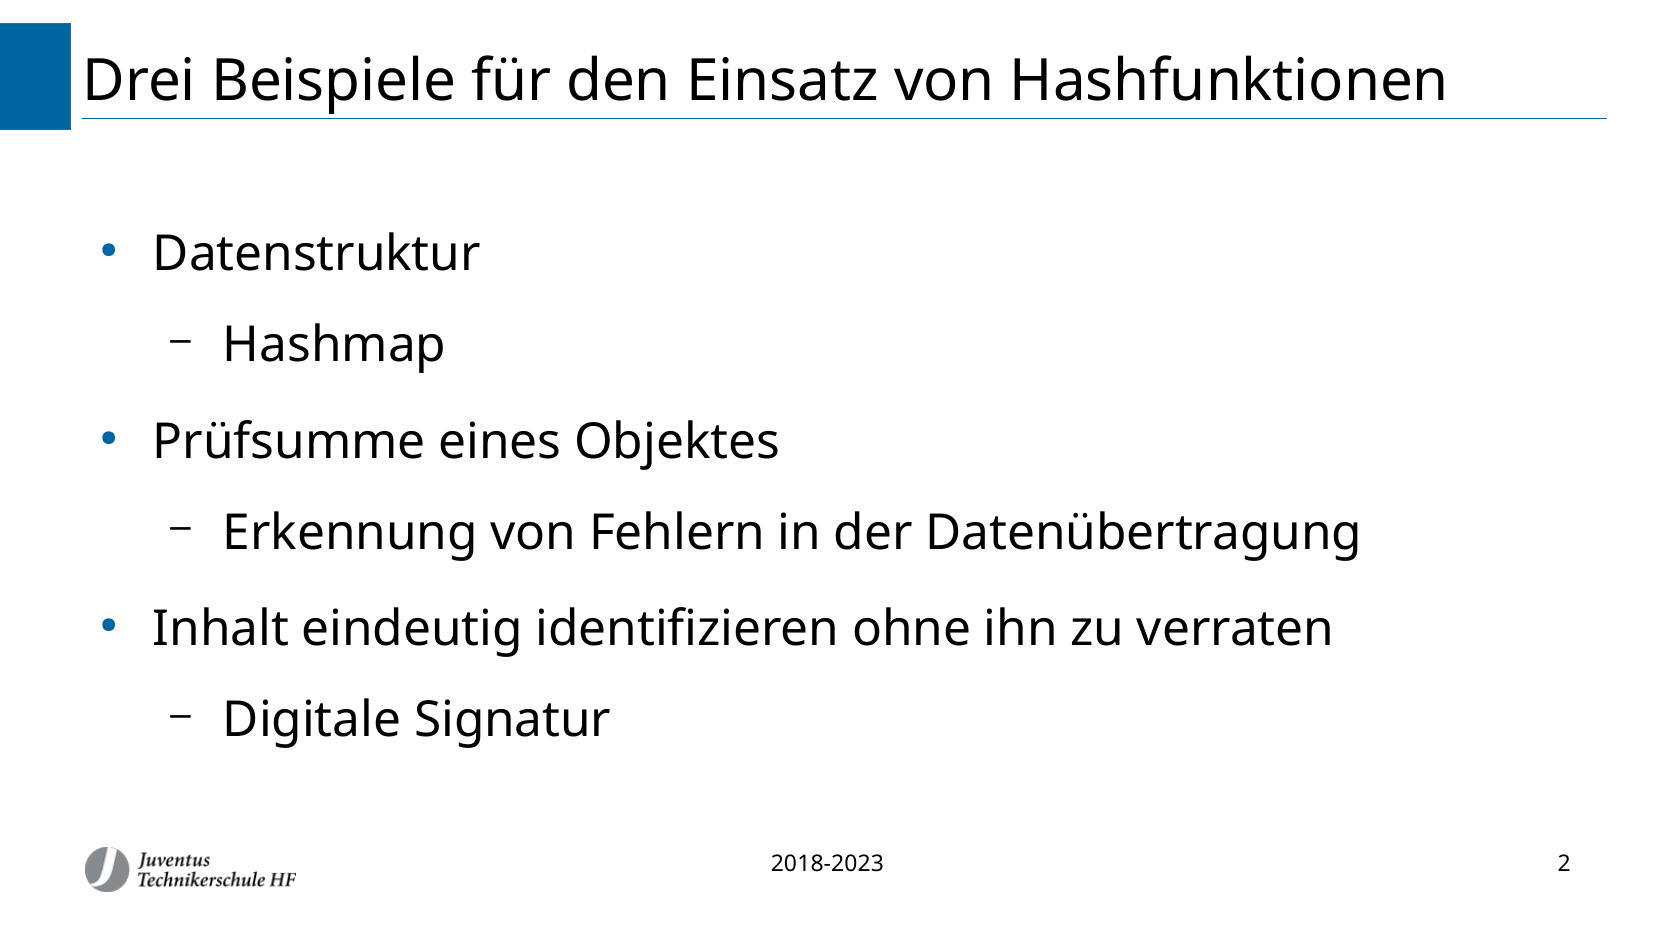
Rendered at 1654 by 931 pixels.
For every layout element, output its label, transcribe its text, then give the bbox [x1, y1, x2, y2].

list Datenstruktur Hashmap Prüfsumme eines Objektes Erkennung von Fehlern in der Datenübertragung Inhalt eindeutig identifizieren ohne ihn zu verraten Digitale Signatur [82, 217, 1571, 758]
title Drei Beispiele für den Einsatz von Hashfunktionen [82, 37, 1571, 119]
picture [85, 847, 296, 892]
